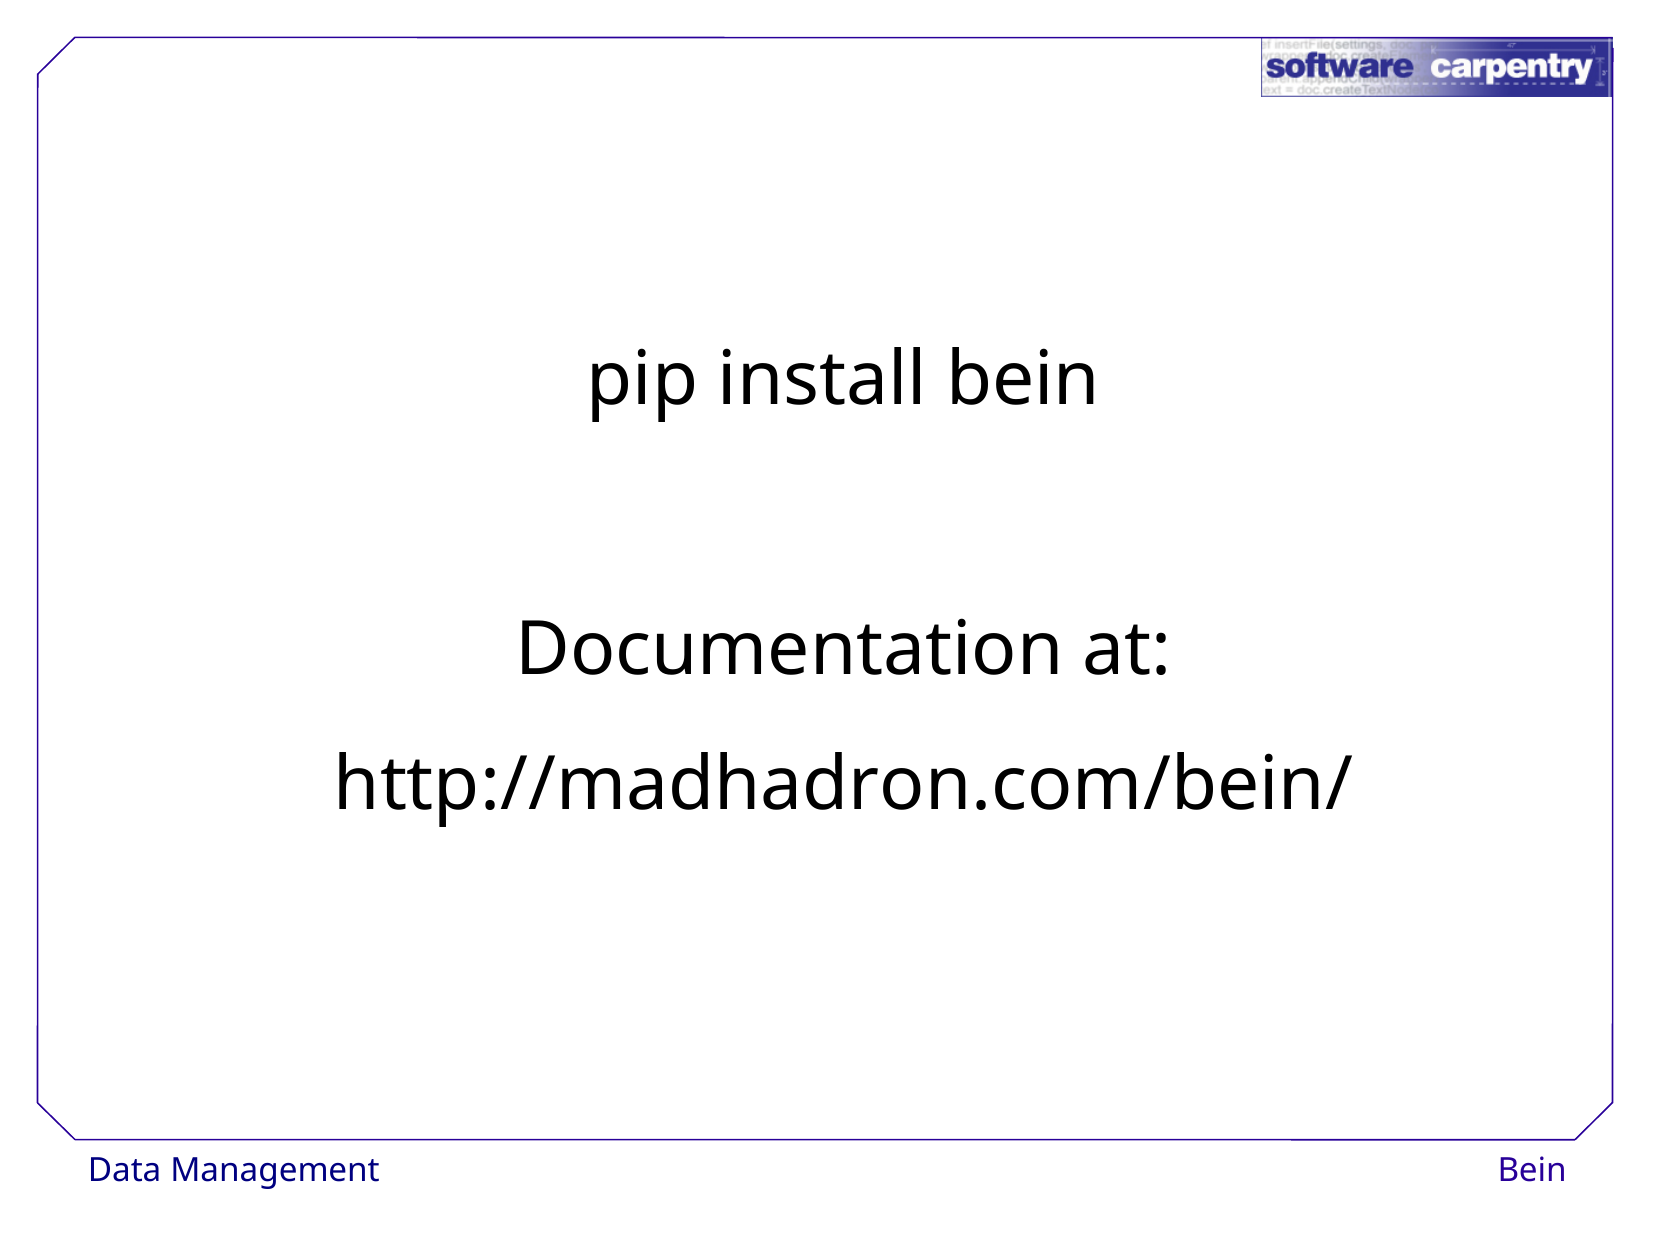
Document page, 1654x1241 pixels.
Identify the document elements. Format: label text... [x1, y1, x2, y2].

text_box pip install bein Documentation at: http://madhadron.com/bein/ [151, 277, 1536, 833]
picture [1261, 39, 1613, 97]
